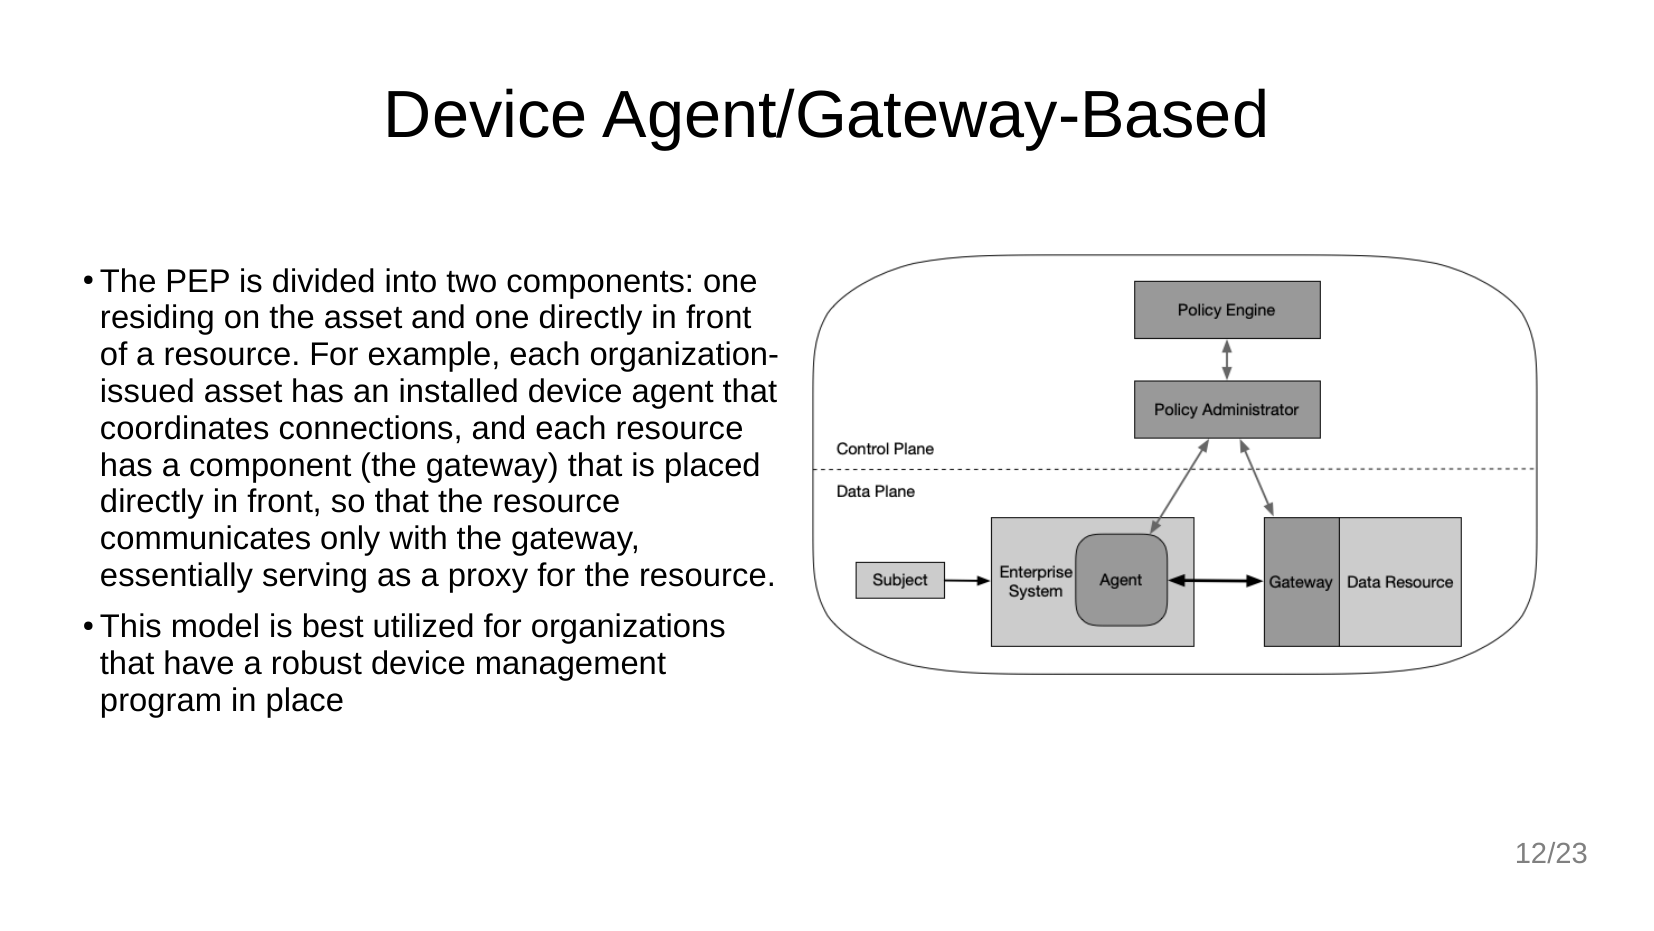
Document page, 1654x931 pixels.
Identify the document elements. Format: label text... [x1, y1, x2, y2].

title Device Agent/Gateway-Based [82, 12, 1571, 218]
list The PEP is divided into two components: one residing on the asset and one directly in front of a resource. For example, each organization-issued asset has an installed device agent that coordinates connections, and each resource has a component (the gateway) that is placed directly in front, so that the resource communicates only with the gateway, essentially serving as a proxy for the resource. This model is best utilized for organizations that have a robust device management program in place [82, 262, 788, 751]
text_box <number>/23 [1500, 829, 1651, 931]
picture [812, 254, 1538, 676]
